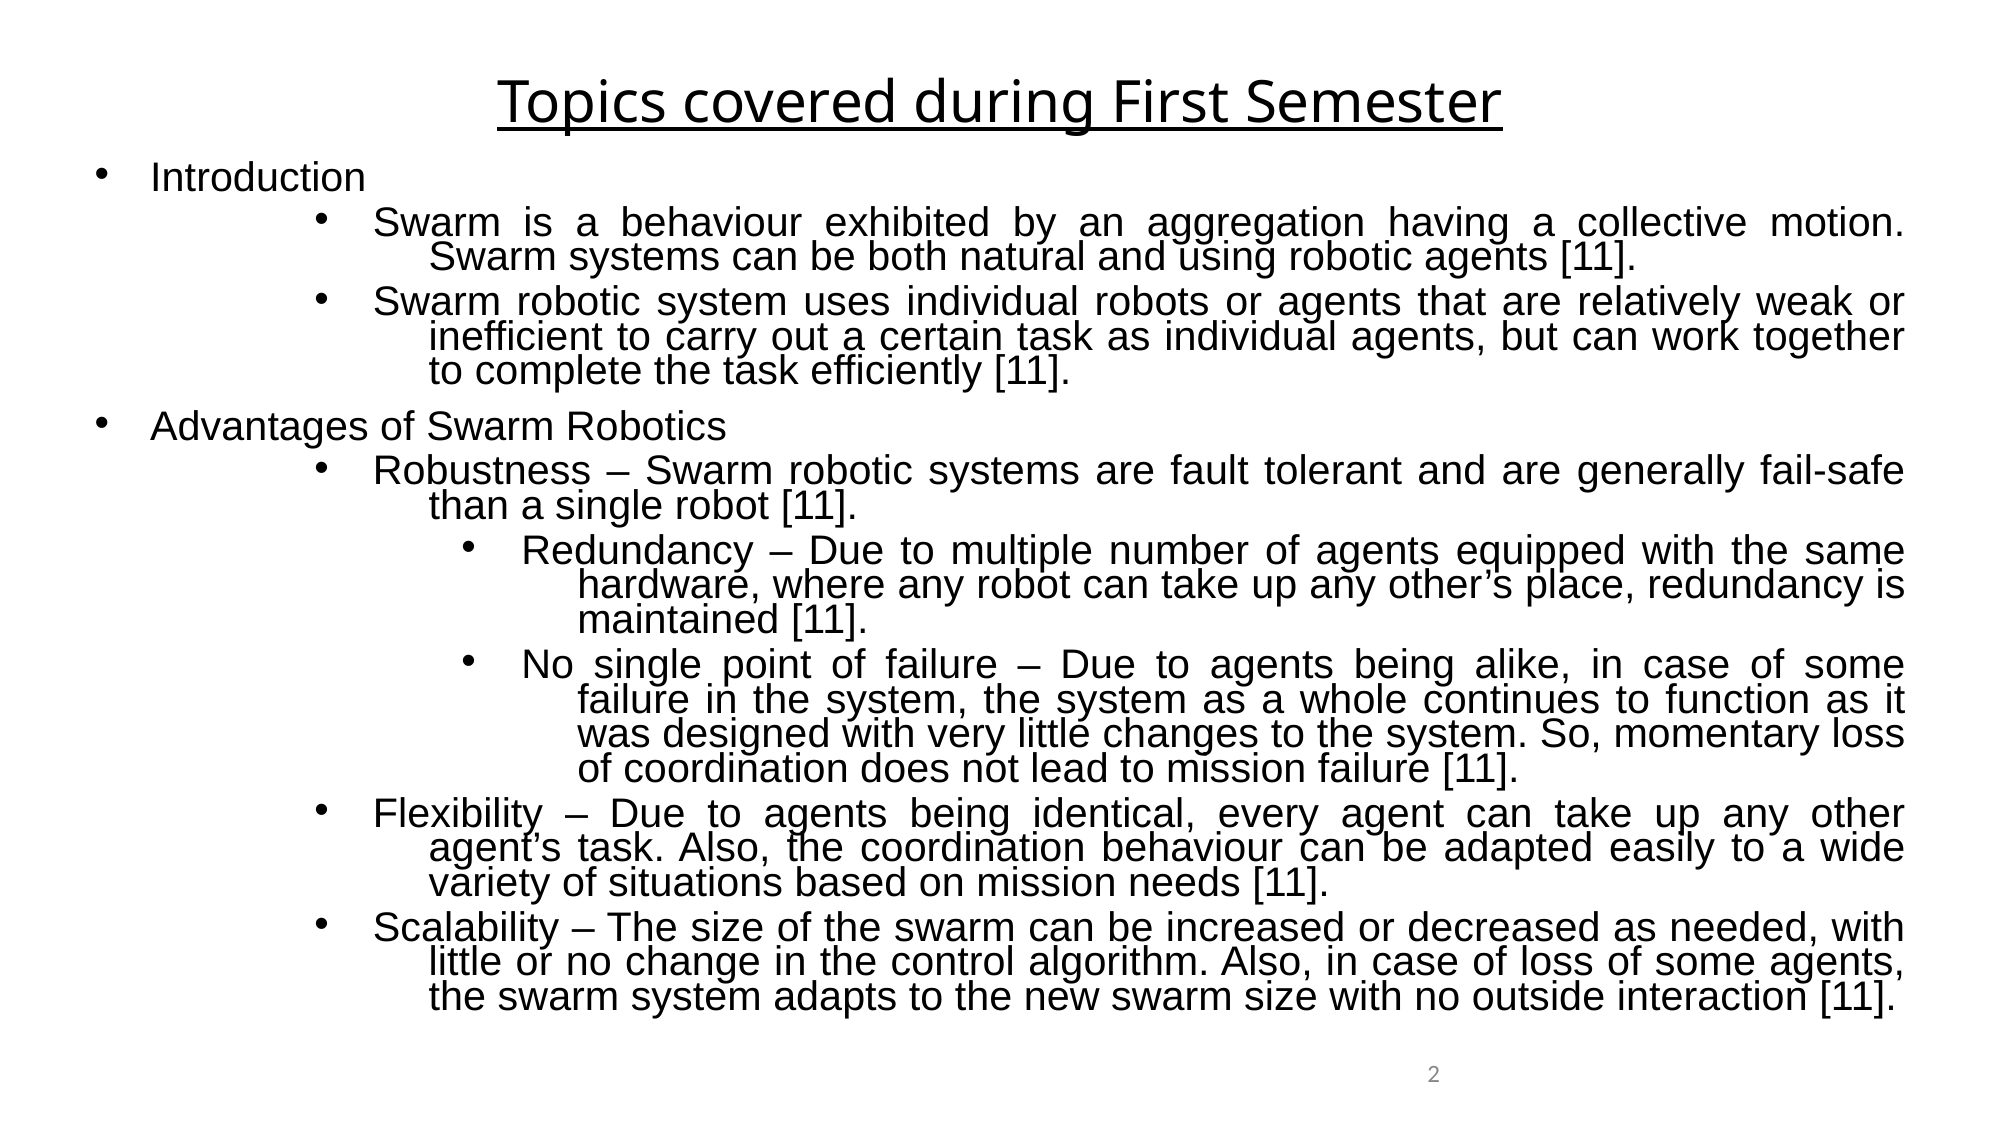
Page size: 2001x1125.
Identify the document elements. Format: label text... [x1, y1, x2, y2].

subtitle Introduction Swarm is a behaviour exhibited by an aggregation having a collective motion. Swarm systems can be both natural and using robotic agents [11]. Swarm robotic system uses individual robots or agents that are relatively weak or inefficient to carry out a certain task as individual agents, but can work together to complete the task efficiently [11]. Advantages of Swarm Robotics Robustness – Swarm robotic systems are fault tolerant and are generally fail-safe than a single robot [11]. Redundancy – Due to multiple number of agents equipped with the same hardware, where any robot can take up any other’s place, redundancy is maintained [11]. No single point of failure – Due to agents being alike, in case of some failure in the system, the system as a whole continues to function as it was designed with very little changes to the system. So, momentary loss of coordination does not lead to mission failure [11]. Flexibility – Due to agents being identical, every agent can take up any other agent’s task. Also, the coordination behaviour can be adapted easily to a wide variety of situations based on mission needs [11]. Scalability – The size of the swarm can be increased or decreased as needed, with little or no change in the control algorithm. Also, in case of loss of some agents, the swarm system adapts to the new swarm size with no outside interaction [11]. [79, 156, 1921, 1043]
title Topics covered during First Semester [249, 64, 1750, 154]
text_box [1412, 1042, 1863, 1103]
